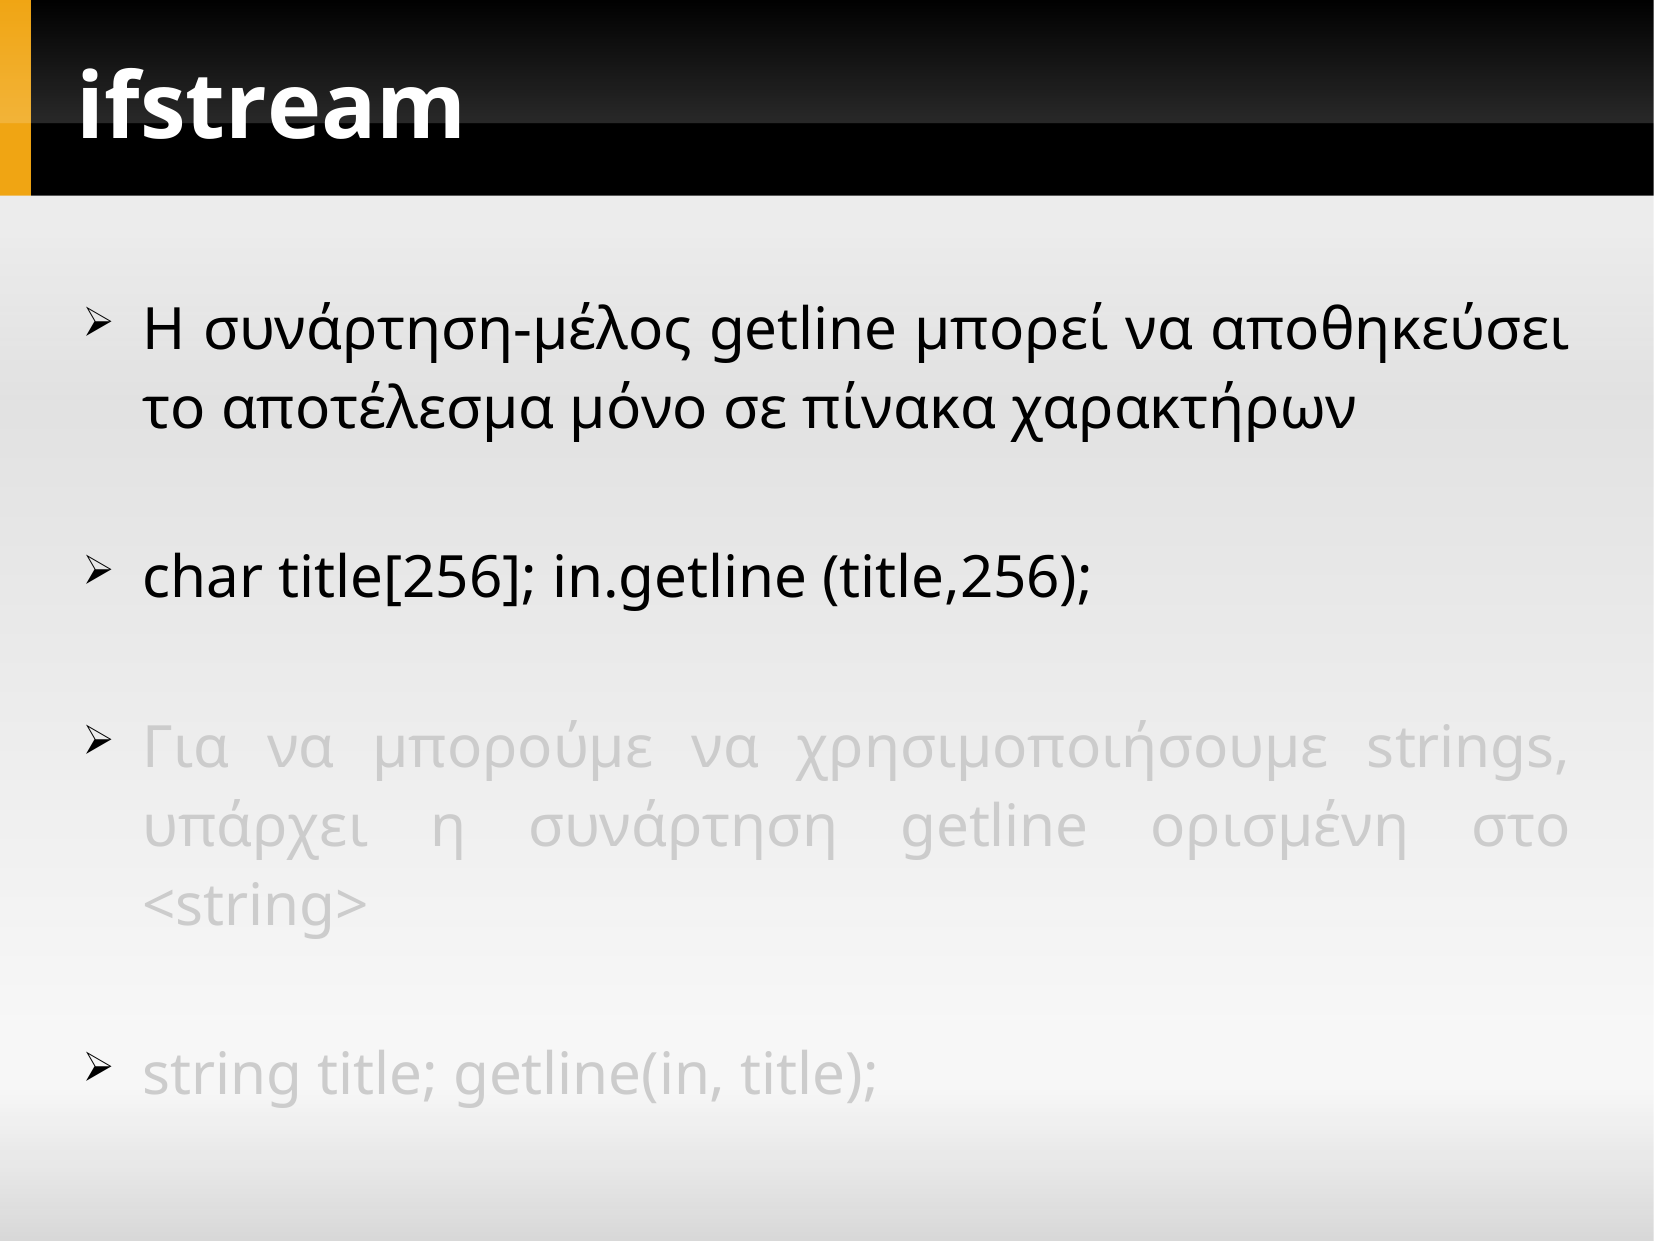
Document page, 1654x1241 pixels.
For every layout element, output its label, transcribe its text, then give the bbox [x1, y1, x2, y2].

picture [0, 0, 1654, 1241]
subtitle Η συνάρτηση-μέλος getline μπορεί να αποθηκεύσει το αποτέλεσμα μόνο σε πίνακα χαρακτήρων char title[256]; in.getline (title,256); Για να μπορούμε να χρησιμοποιήσουμε strings, υπάρχει η συνάρτηση getline ορισμένη στο <string> string title; getline(in, title); [82, 297, 1571, 1102]
title ifstream [76, 0, 1565, 208]
